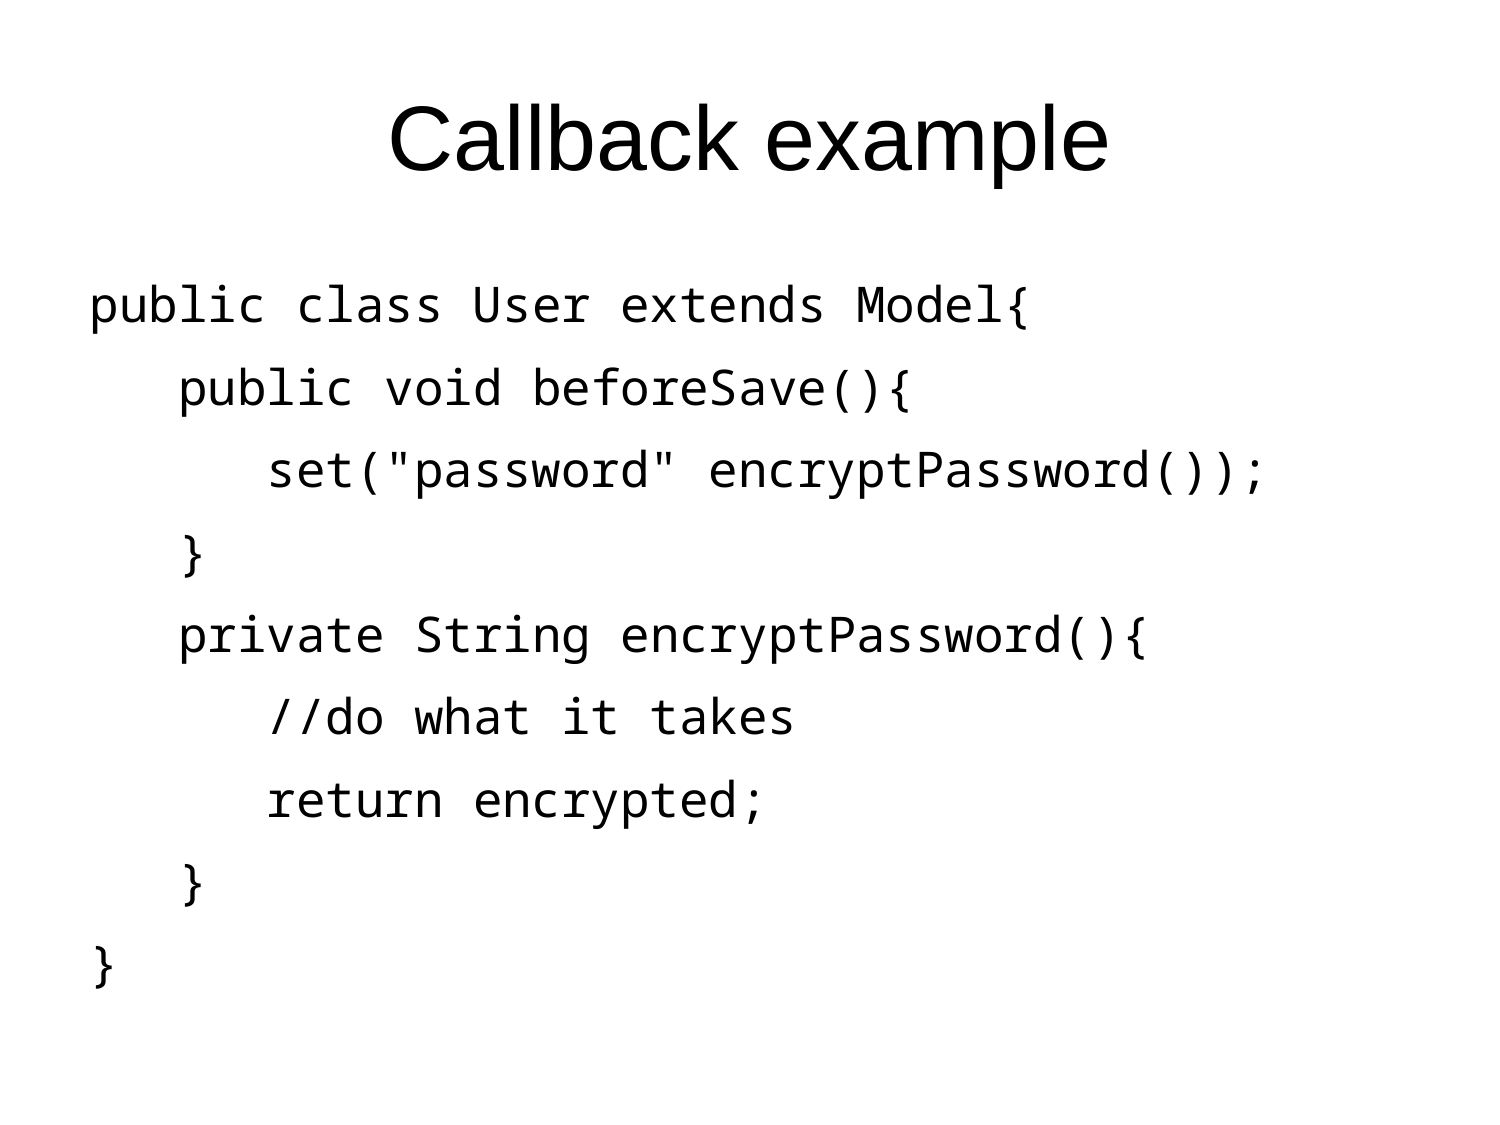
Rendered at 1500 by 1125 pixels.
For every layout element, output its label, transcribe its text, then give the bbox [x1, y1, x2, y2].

list public class User extends Model{ public void beforeSave(){ set("password" encryptPassword()); } private String encryptPassword(){ //do what it takes return encrypted; } } [75, 262, 1425, 1005]
title Callback example [75, 44, 1425, 233]
